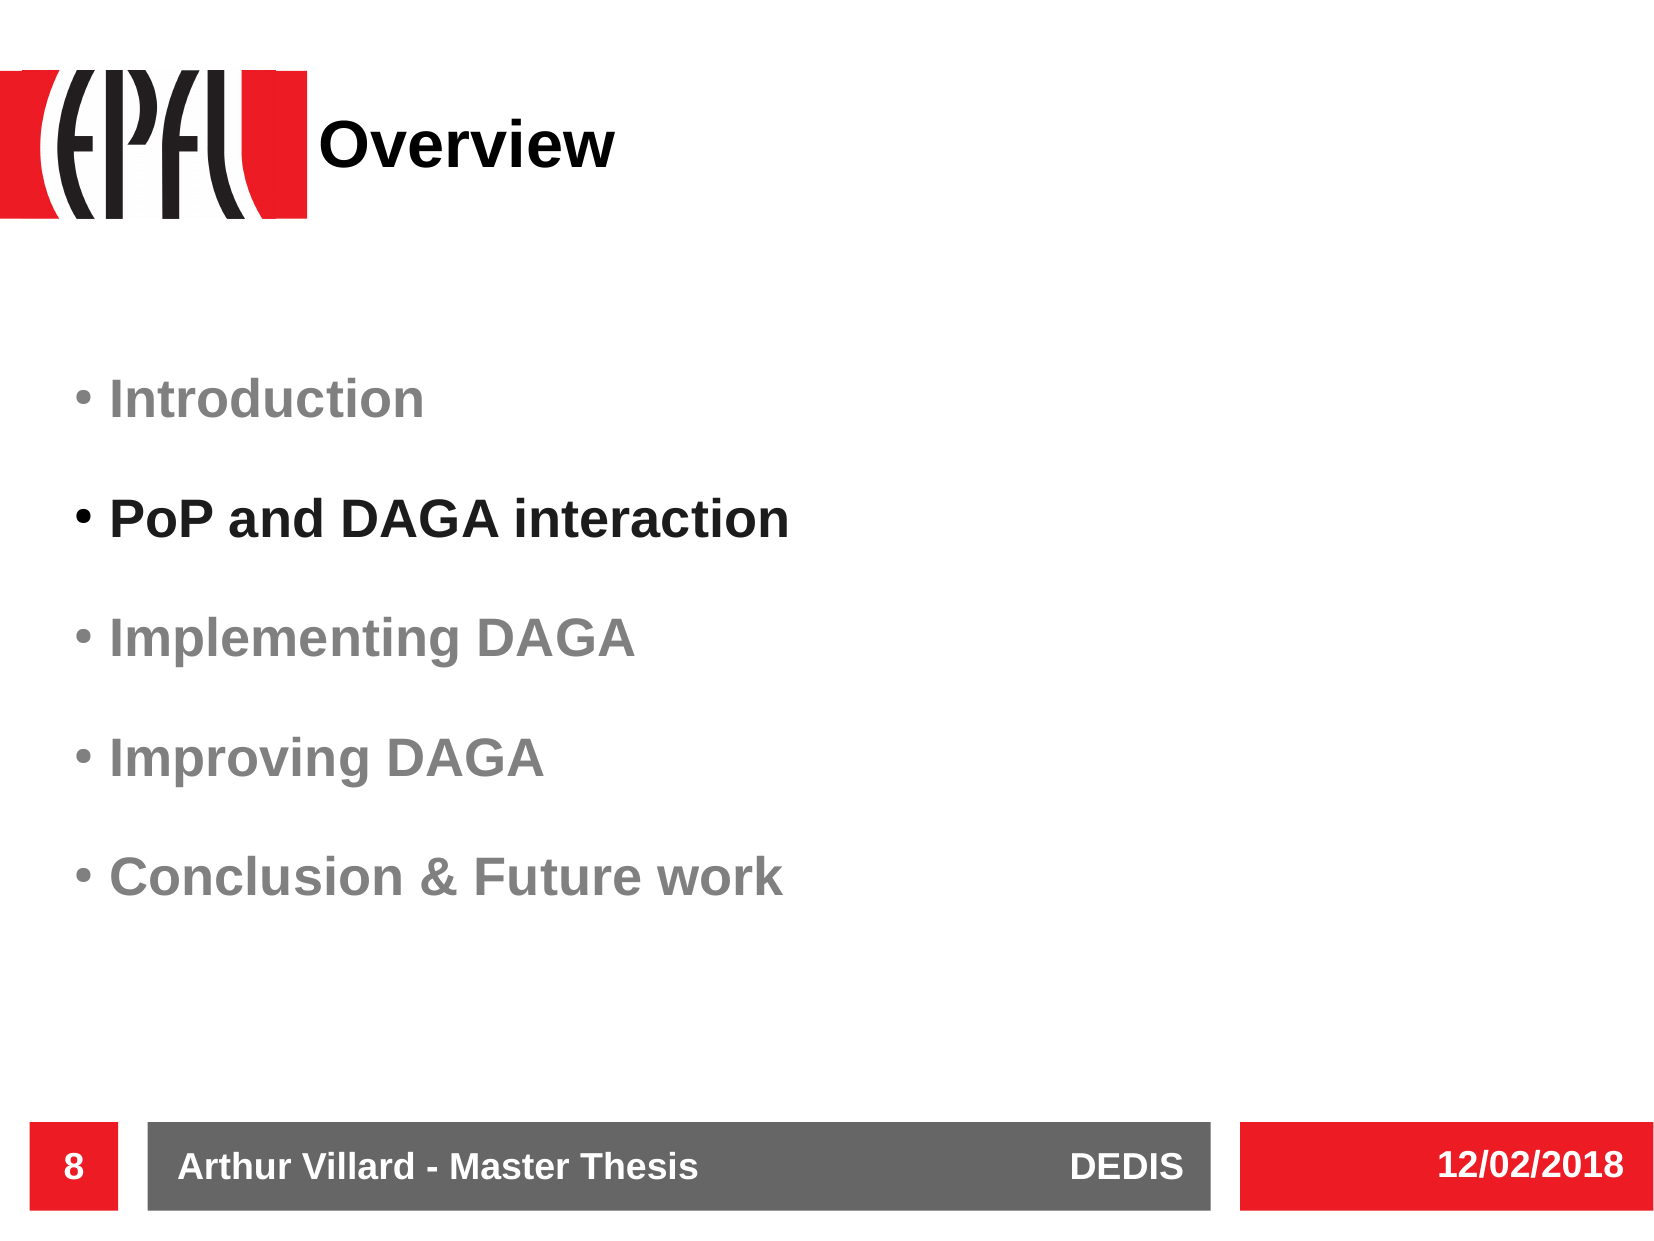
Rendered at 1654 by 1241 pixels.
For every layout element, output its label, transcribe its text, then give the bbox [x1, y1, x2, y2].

title Overview [318, 70, 1565, 219]
list Introduction PoP and DAGA interaction Implementing DAGA Improving DAGA Conclusion & Future work [73, 227, 1580, 1049]
picture [22, 70, 276, 219]
